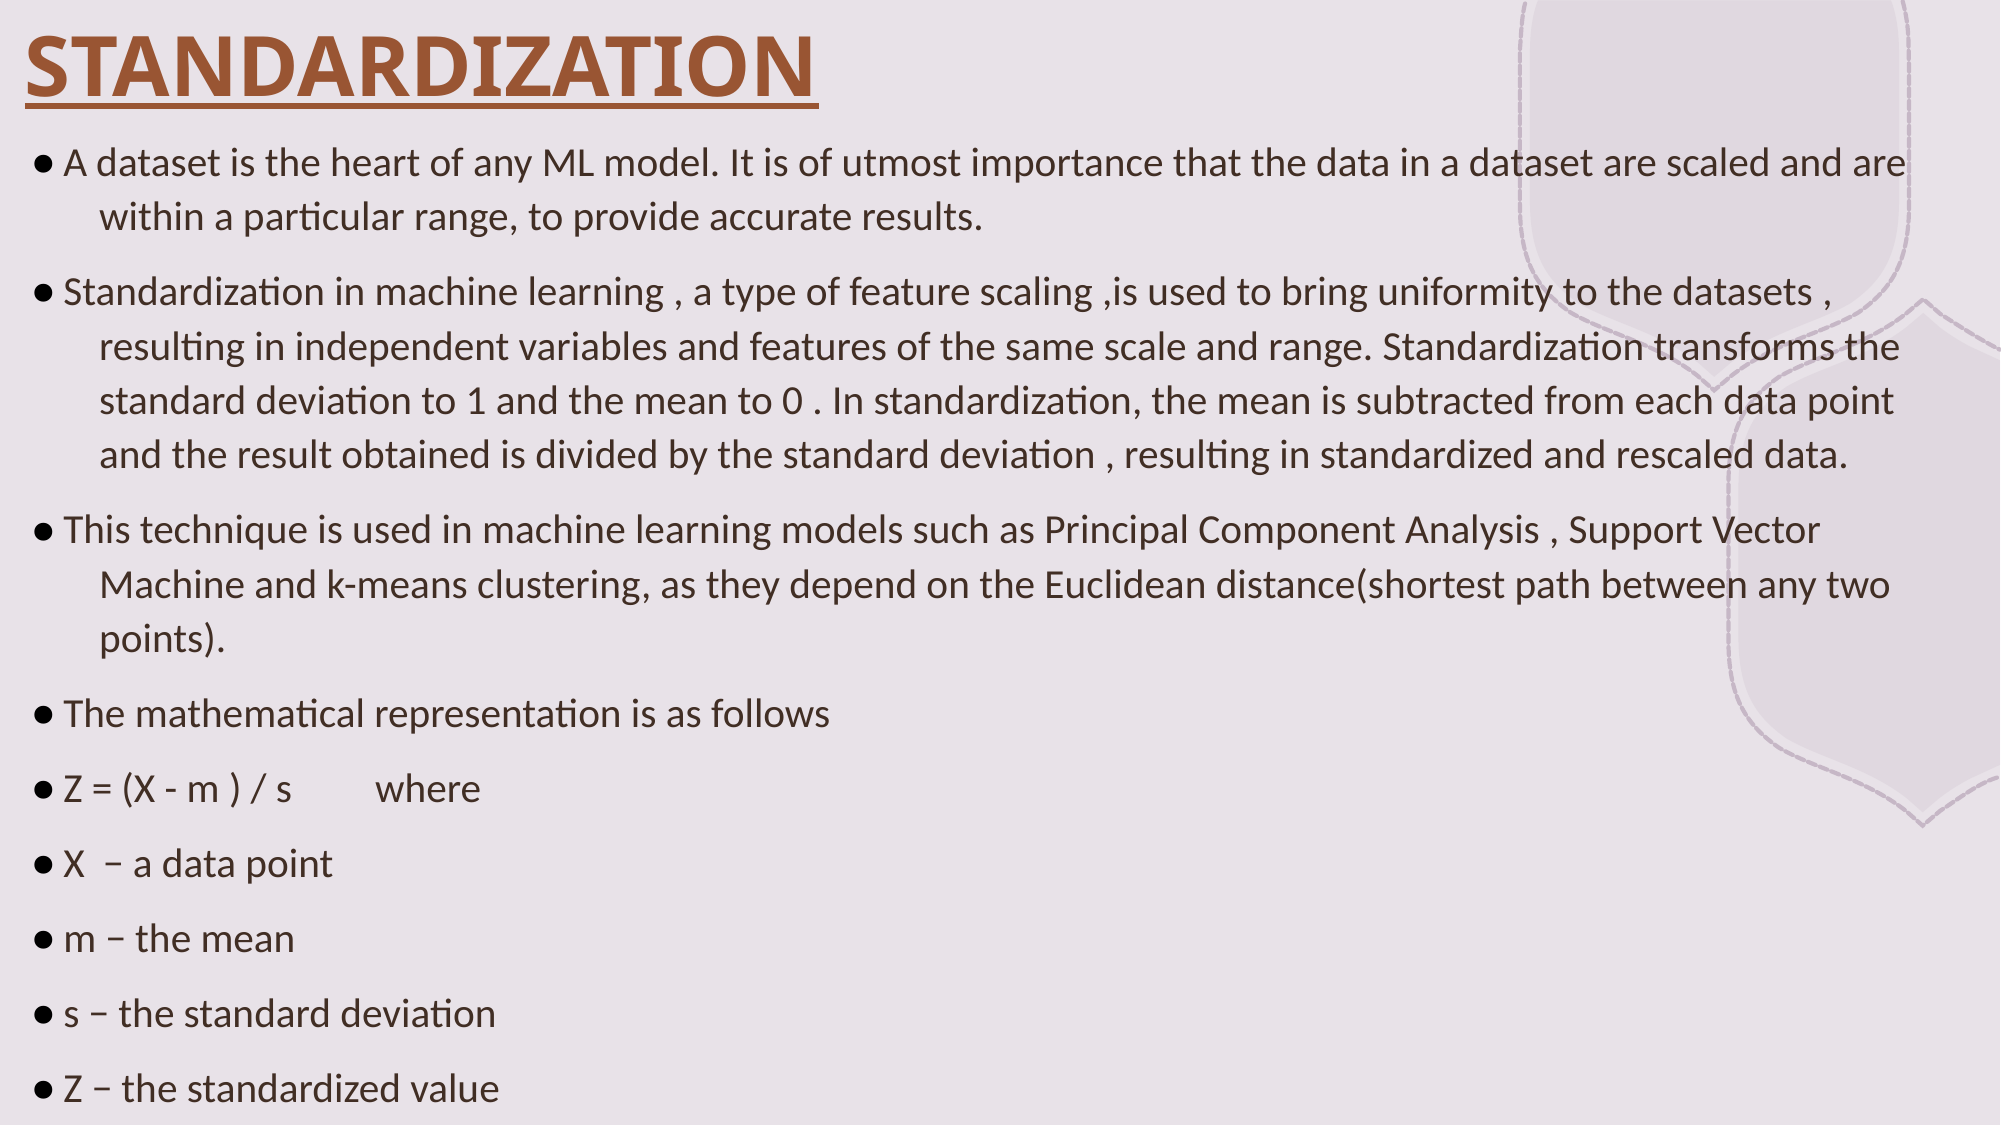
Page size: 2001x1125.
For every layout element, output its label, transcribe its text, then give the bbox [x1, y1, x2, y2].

list A dataset is the heart of any ML model. It is of utmost importance that the data in a dataset are scaled and are within a particular range, to provide accurate results. Standardization in machine learning , a type of feature scaling ,is used to bring uniformity to the datasets , resulting in independent variables and features of the same scale and range. Standardization transforms the standard deviation to 1 and the mean to 0 . In standardization, the mean is subtracted from each data point and the result obtained is divided by the standard deviation , resulting in standardized and rescaled data. This technique is used in machine learning models such as Principal Component Analysis , Support Vector Machine and k-means clustering, as they depend on the Euclidean distance(shortest path between any two points). The mathematical representation is as follows Z = (X - m ) / s where X − a data point m − the mean s − the standard deviation Z − the standardized value [9, 122, 1977, 1121]
title STANDARDIZATION [9, 4, 1499, 122]
